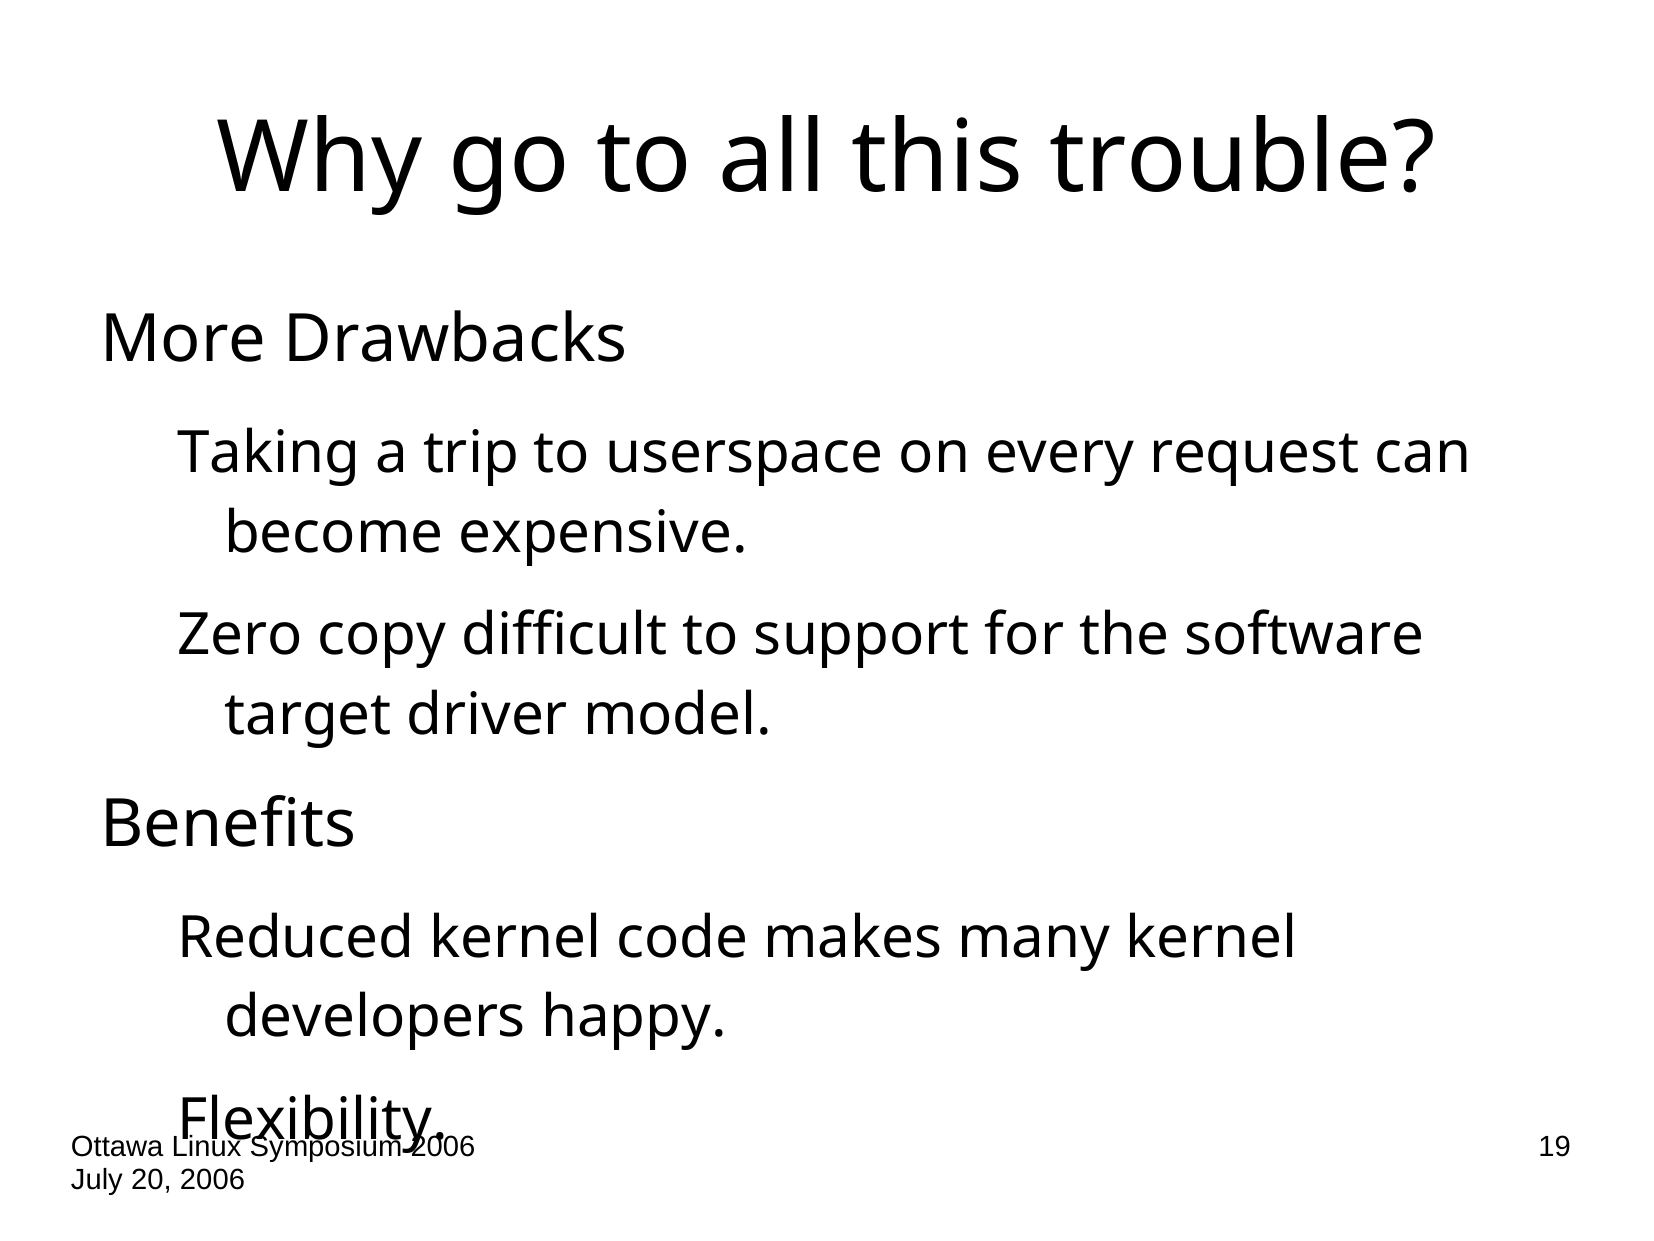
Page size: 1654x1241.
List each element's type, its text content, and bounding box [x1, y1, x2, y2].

title Why go to all this trouble? [82, 49, 1571, 257]
list More Drawbacks Taking a trip to userspace on every request can become expensive. Zero copy difficult to support for the software target driver model. Benefits Reduced kernel code makes many kernel developers happy. Flexibility. [82, 290, 1571, 1109]
